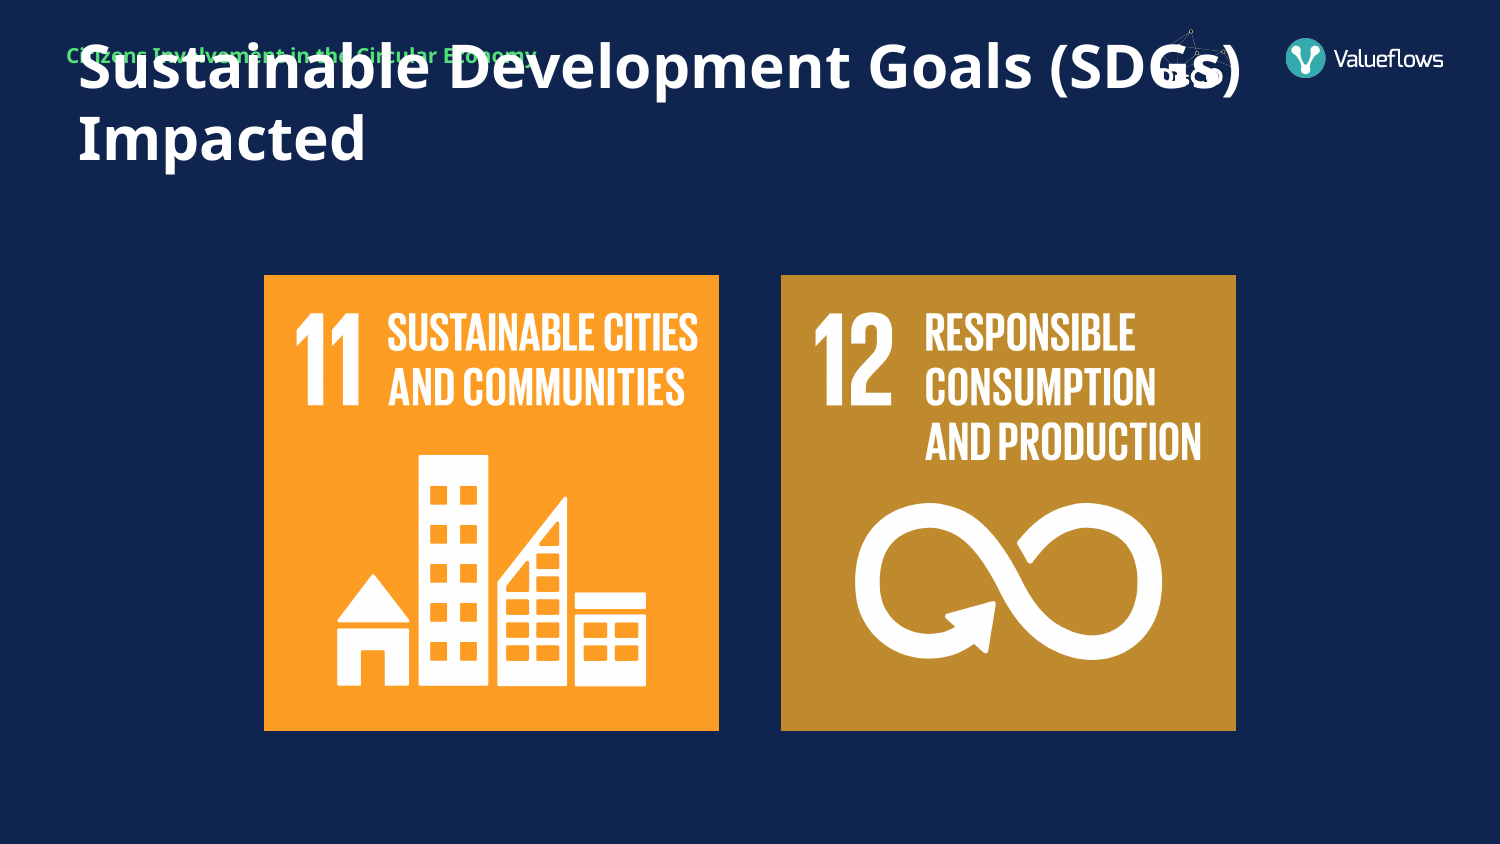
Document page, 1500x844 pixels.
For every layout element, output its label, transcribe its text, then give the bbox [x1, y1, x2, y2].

picture [1280, 32, 1449, 83]
picture [1156, 29, 1235, 75]
picture [781, 275, 1236, 731]
picture [264, 275, 719, 731]
title Sustainable Development Goals (SDGs) Impacted [63, 75, 1437, 188]
